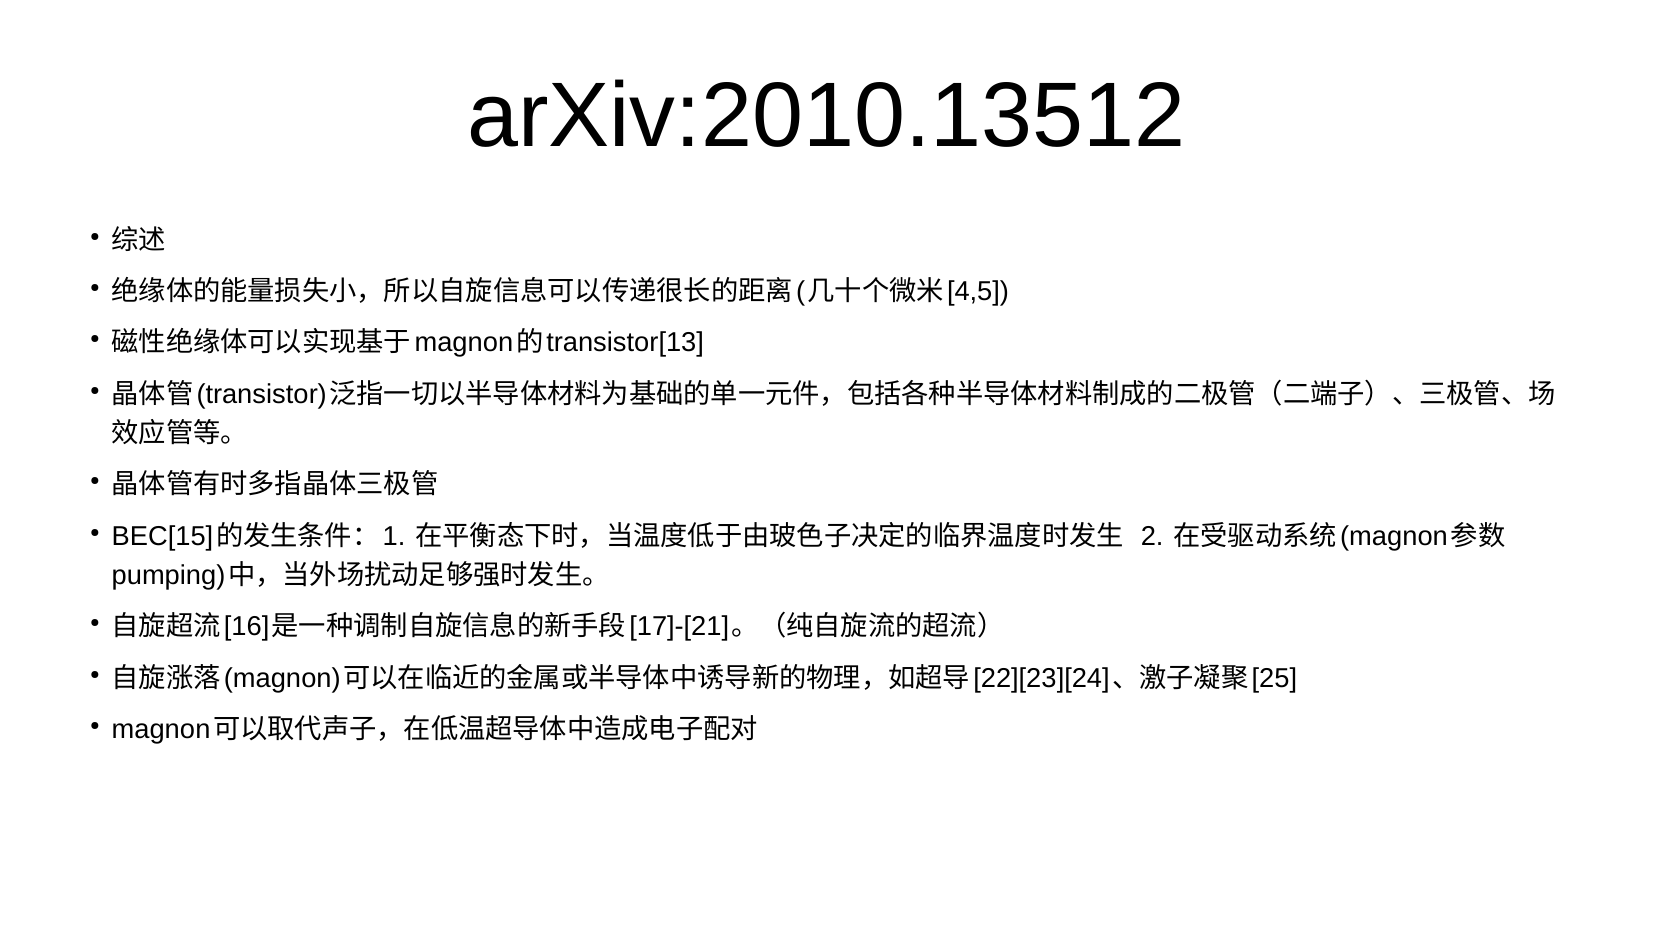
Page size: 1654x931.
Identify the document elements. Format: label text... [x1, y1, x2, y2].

list 综述 绝缘体的能量损失小，所以自旋信息可以传递很长的距离(几十个微米[4,5]) 磁性绝缘体可以实现基于magnon的transistor[13] 晶体管(transistor)泛指一切以半导体材料为基础的单一元件，包括各种半导体材料制成的二极管（二端子）、三极管、场效应管等。 晶体管有时多指晶体三极管 BEC[15]的发生条件：1. 在平衡态下时，当温度低于由玻色子决定的临界温度时发生 2. 在受驱动系统(magnon参数pumping)中，当外场扰动足够强时发生。 自旋超流[16]是一种调制自旋信息的新手段[17]-[21]。（纯自旋流的超流） 自旋涨落(magnon)可以在临近的金属或半导体中诱导新的物理，如超导[22][23][24]、激子凝聚[25] magnon可以取代声子，在低温超导体中造成电子配对 [82, 217, 1571, 758]
title arXiv:2010.13512 [82, 37, 1571, 193]
